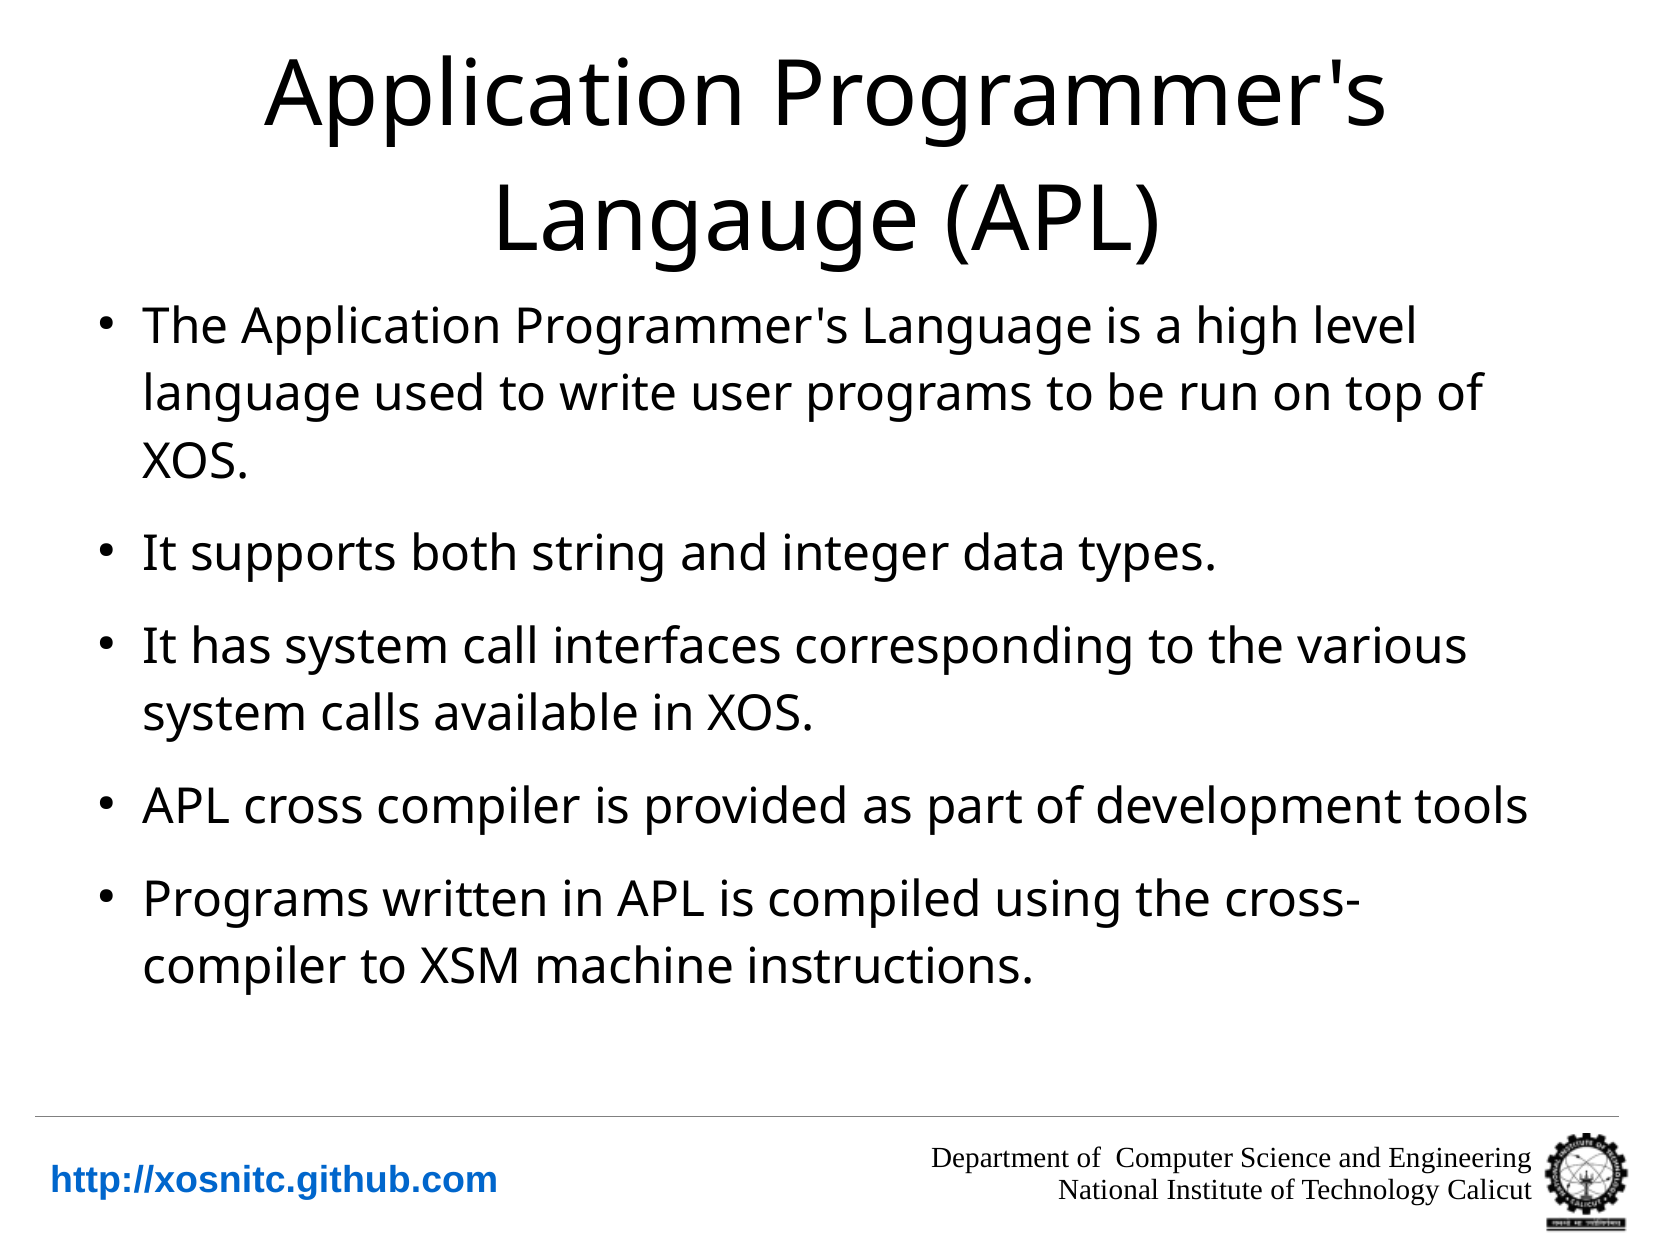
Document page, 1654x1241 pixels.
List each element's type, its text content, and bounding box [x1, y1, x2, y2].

picture [1542, 1133, 1630, 1234]
title Application Programmer's Langauge (APL) [82, 49, 1571, 257]
list The Application Programmer's Language is a high level language used to write user programs to be run on top of XOS. It supports both string and integer data types. It has system call interfaces corresponding to the various system calls available in XOS. APL cross compiler is provided as part of development tools Programs written in APL is compiled using the cross-compiler to XSM machine instructions. [82, 290, 1538, 1010]
